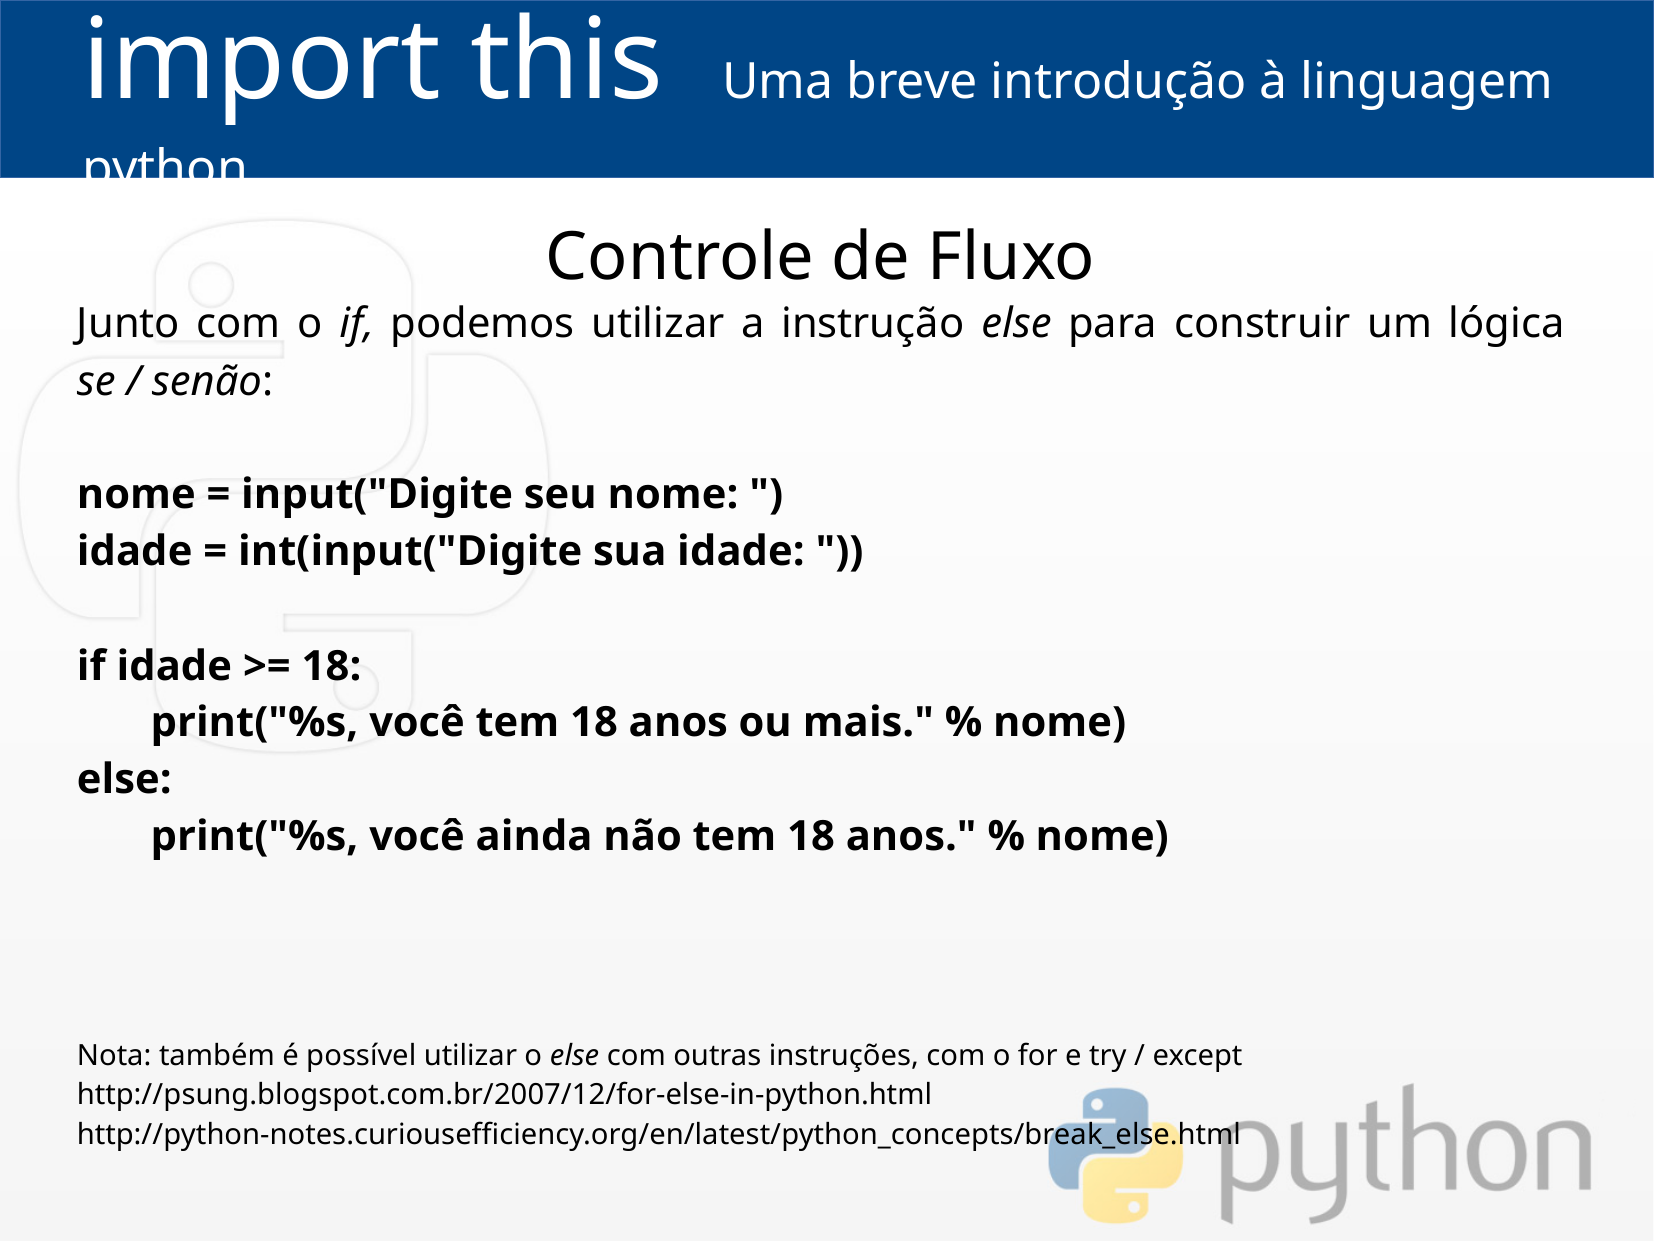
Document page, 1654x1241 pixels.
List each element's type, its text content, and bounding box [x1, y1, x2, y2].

text_box Controle de Fluxo [106, 200, 1536, 296]
title import this Uma breve introdução à linguagem python [82, 1, 1571, 178]
picture [0, 200, 1654, 1241]
subtitle Junto com o if, podemos utilizar a instrução else para construir um lógica se / senão: nome = input("Digite seu nome: ") idade = int(input("Digite sua idade: ")) if idade >= 18: print("%s, você tem 18 anos ou mais." % nome) else: print("%s, você ainda não tem 18 anos." % nome) Nota: também é possível utilizar o else com outras instruções, com o for e try / except http://psung.blogspot.com.br/2007/12/for-else-in-python.html http://python-notes.curiousefficiency.org/en/latest/python_concepts/break_else.html [76, 319, 1565, 1128]
text_box [0, 0, 1654, 178]
